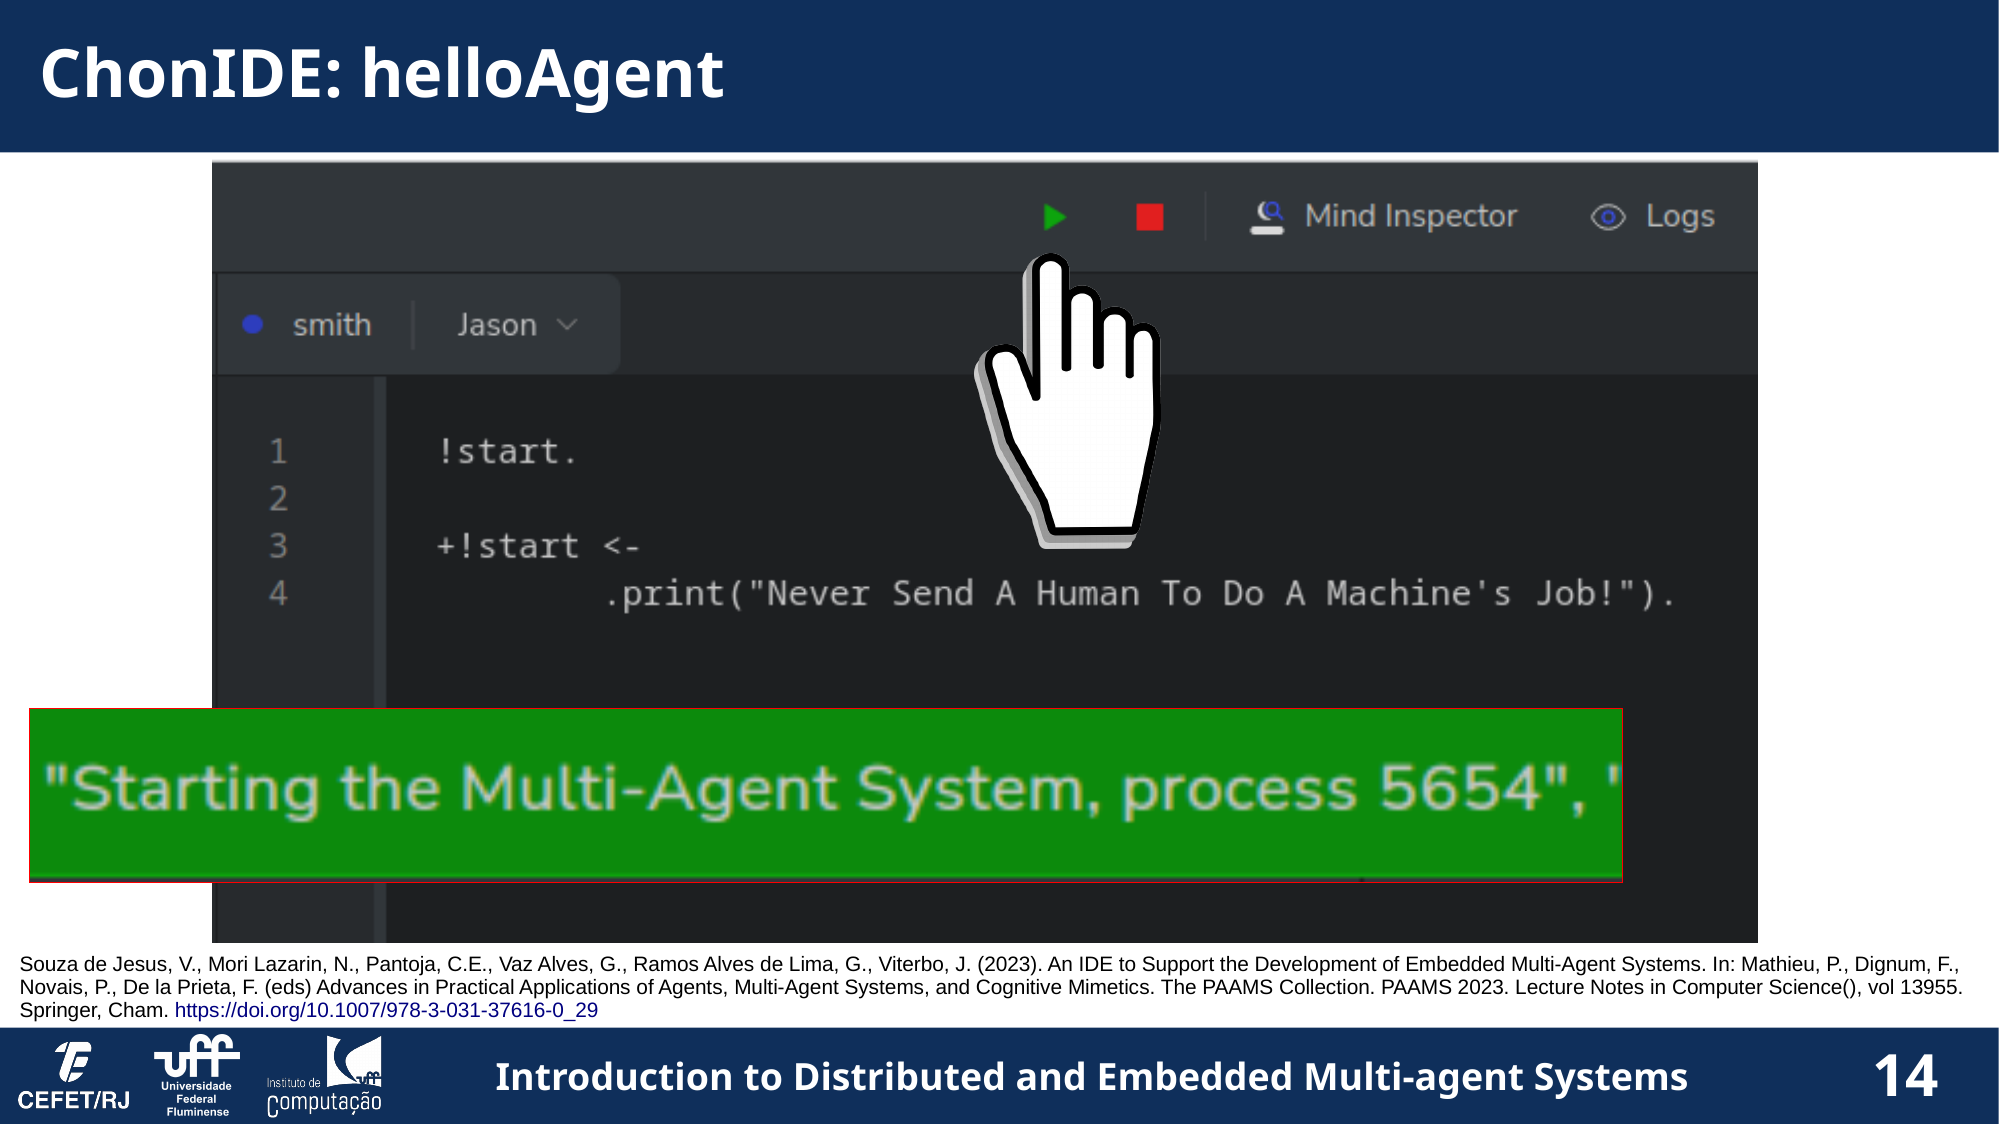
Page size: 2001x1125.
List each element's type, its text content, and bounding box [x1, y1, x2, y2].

picture [265, 1033, 383, 1118]
text_box ChonIDE: helloAgent [25, 23, 1998, 116]
picture [29, 159, 1758, 943]
text_box Souza de Jesus, V., Mori Lazarin, N., Pantoja, C.E., Vaz Alves, G., Ramos Alves de Lima, G., Viterbo, J. (2023). An IDE to Support the Development of Embedded Multi-Agent Systems. In: Mathieu, P., Dignum, F., Novais, P., De la Prieta, F. (eds) Advances in Practical Applications of Agents, Multi-Agent Systems, and Cognitive Mimetics. The PAAMS Collection. PAAMS 2023. Lecture Notes in Computer Science(), vol 13955. Springer, Cham. https://doi.org/10.1007/978-3-031-37616-0_29 [4, 944, 1979, 1030]
picture [153, 1033, 241, 1121]
picture [18, 1030, 129, 1125]
